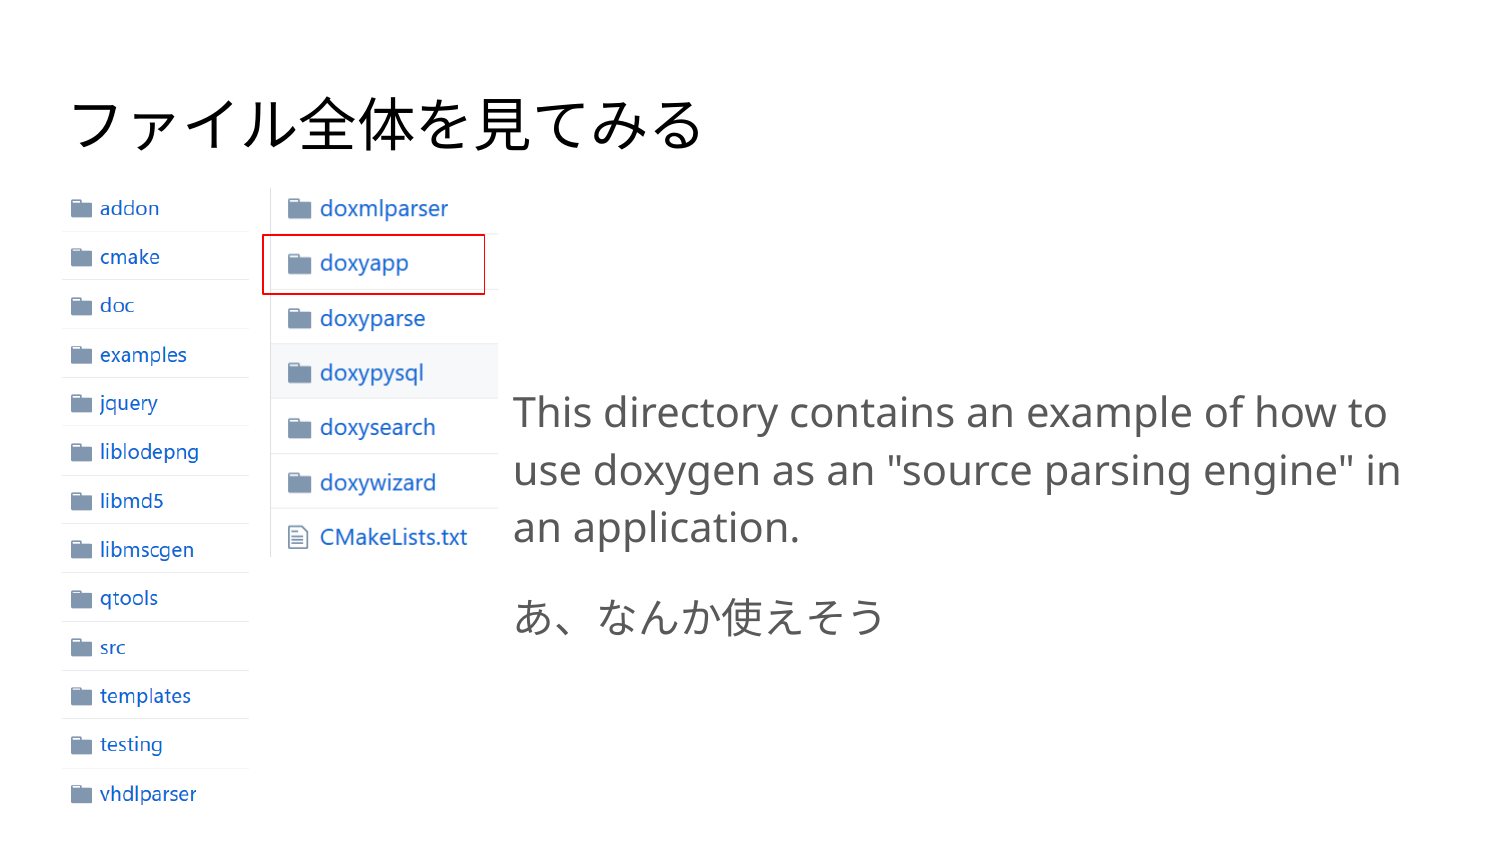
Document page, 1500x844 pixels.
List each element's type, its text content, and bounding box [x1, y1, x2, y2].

list This directory contains an example of how to use doxygen as an "source parsing engine" in an application. あ、なんか使えそう [497, 189, 1449, 750]
title ファイル全体を見てみる [51, 72, 1449, 167]
picture [269, 188, 498, 557]
picture [62, 188, 249, 812]
picture [269, 236, 484, 293]
